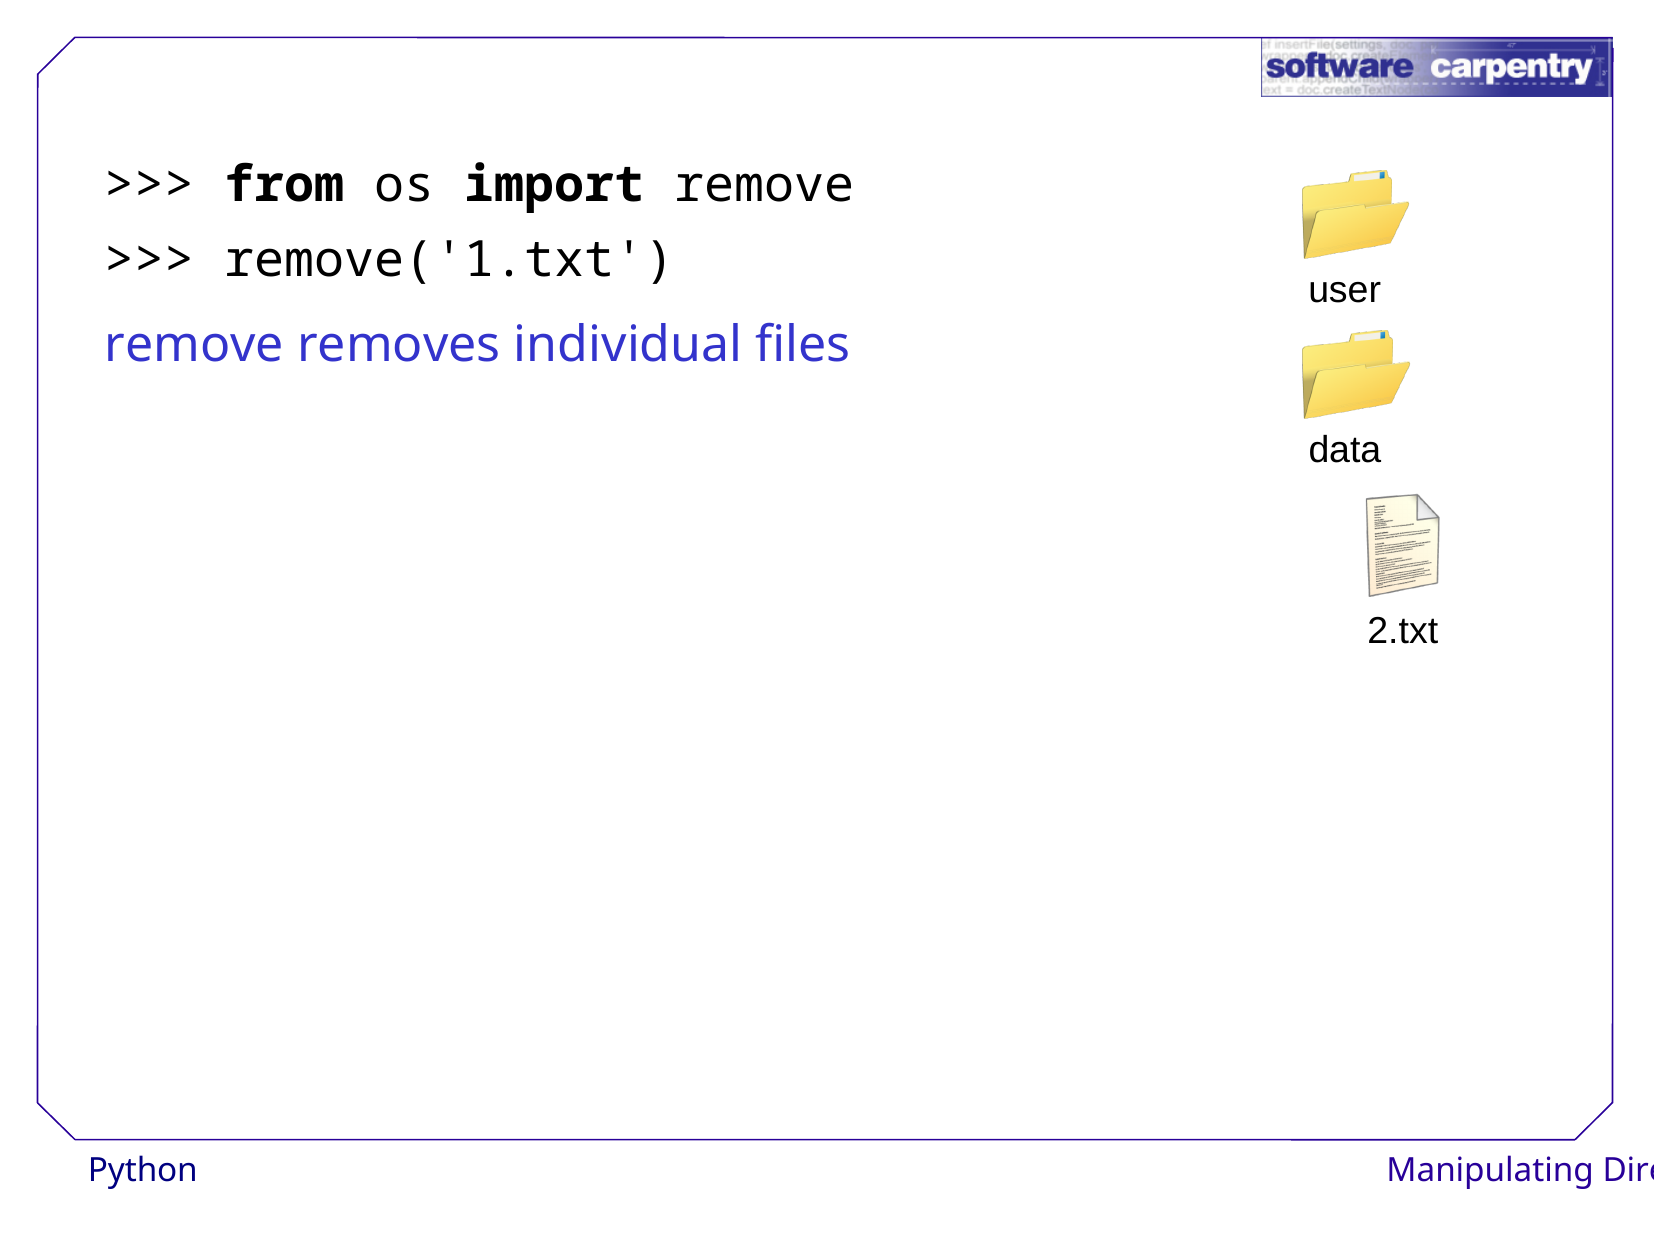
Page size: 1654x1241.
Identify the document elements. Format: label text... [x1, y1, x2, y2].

text_box data [1293, 420, 1397, 479]
text_box 2.txt [1352, 602, 1454, 660]
text_box remove removes individual files [89, 289, 809, 384]
picture [1346, 487, 1460, 602]
picture [1298, 156, 1413, 273]
picture [1261, 39, 1613, 97]
picture [1298, 316, 1414, 432]
text_box >>> from os import remove >>> remove('1.txt') [89, 128, 1512, 1037]
text_box user [1293, 261, 1396, 319]
